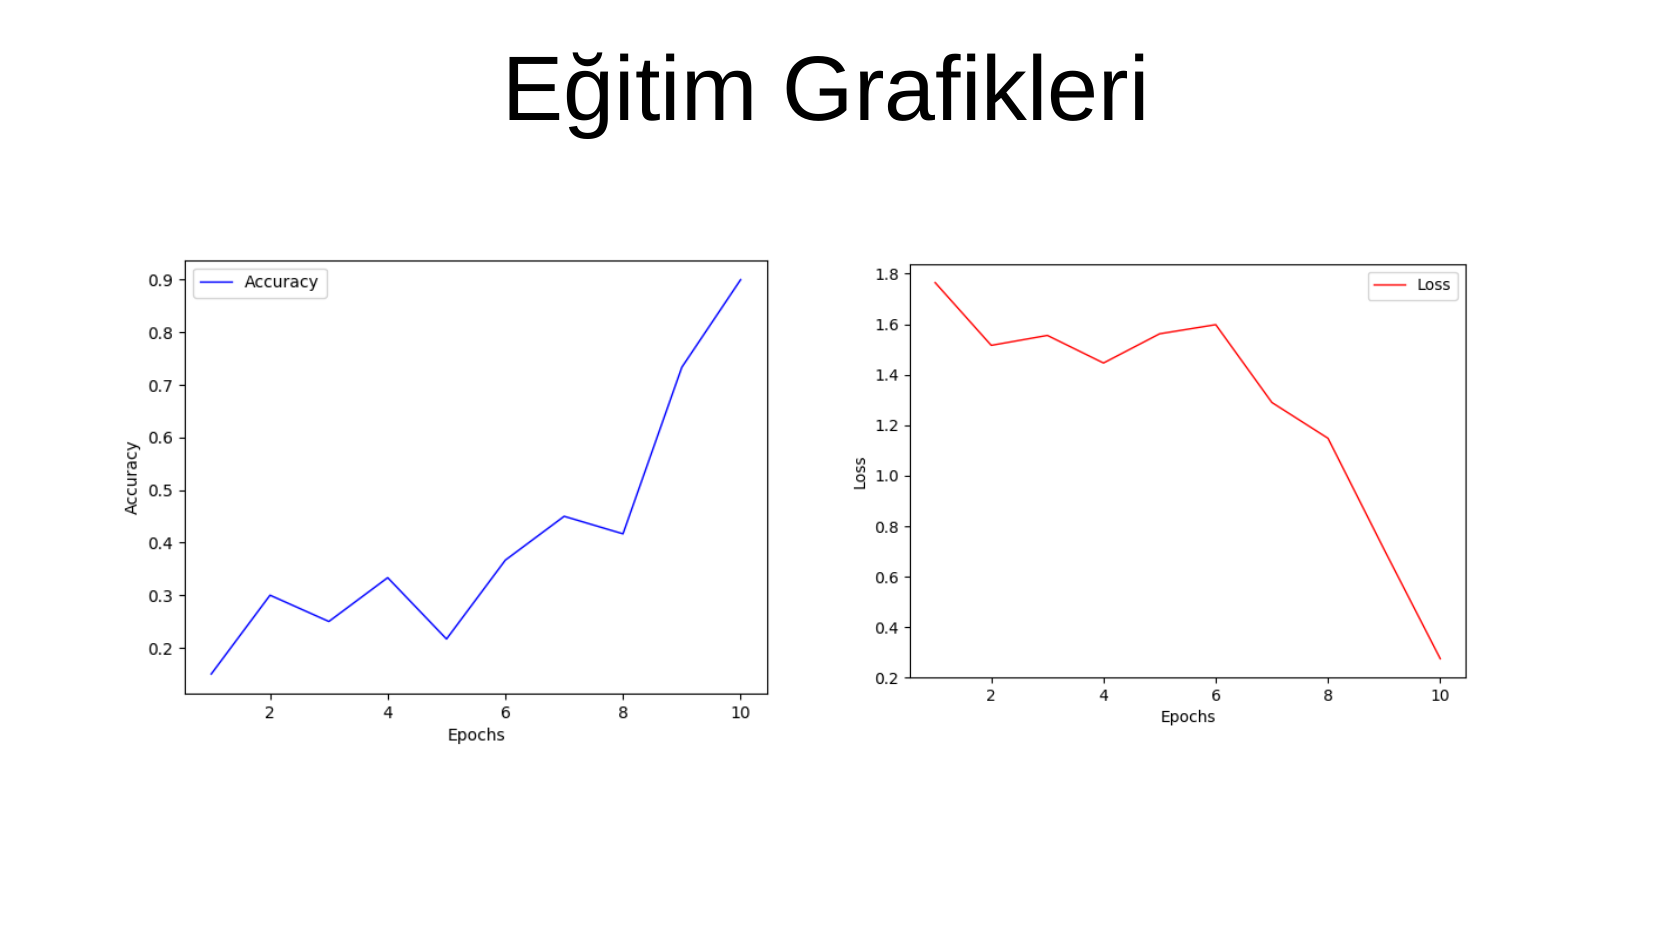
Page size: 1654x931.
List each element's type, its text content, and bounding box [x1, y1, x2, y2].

picture [105, 210, 813, 751]
picture [836, 224, 1516, 730]
title Eğitim Grafikleri [82, 37, 1571, 193]
